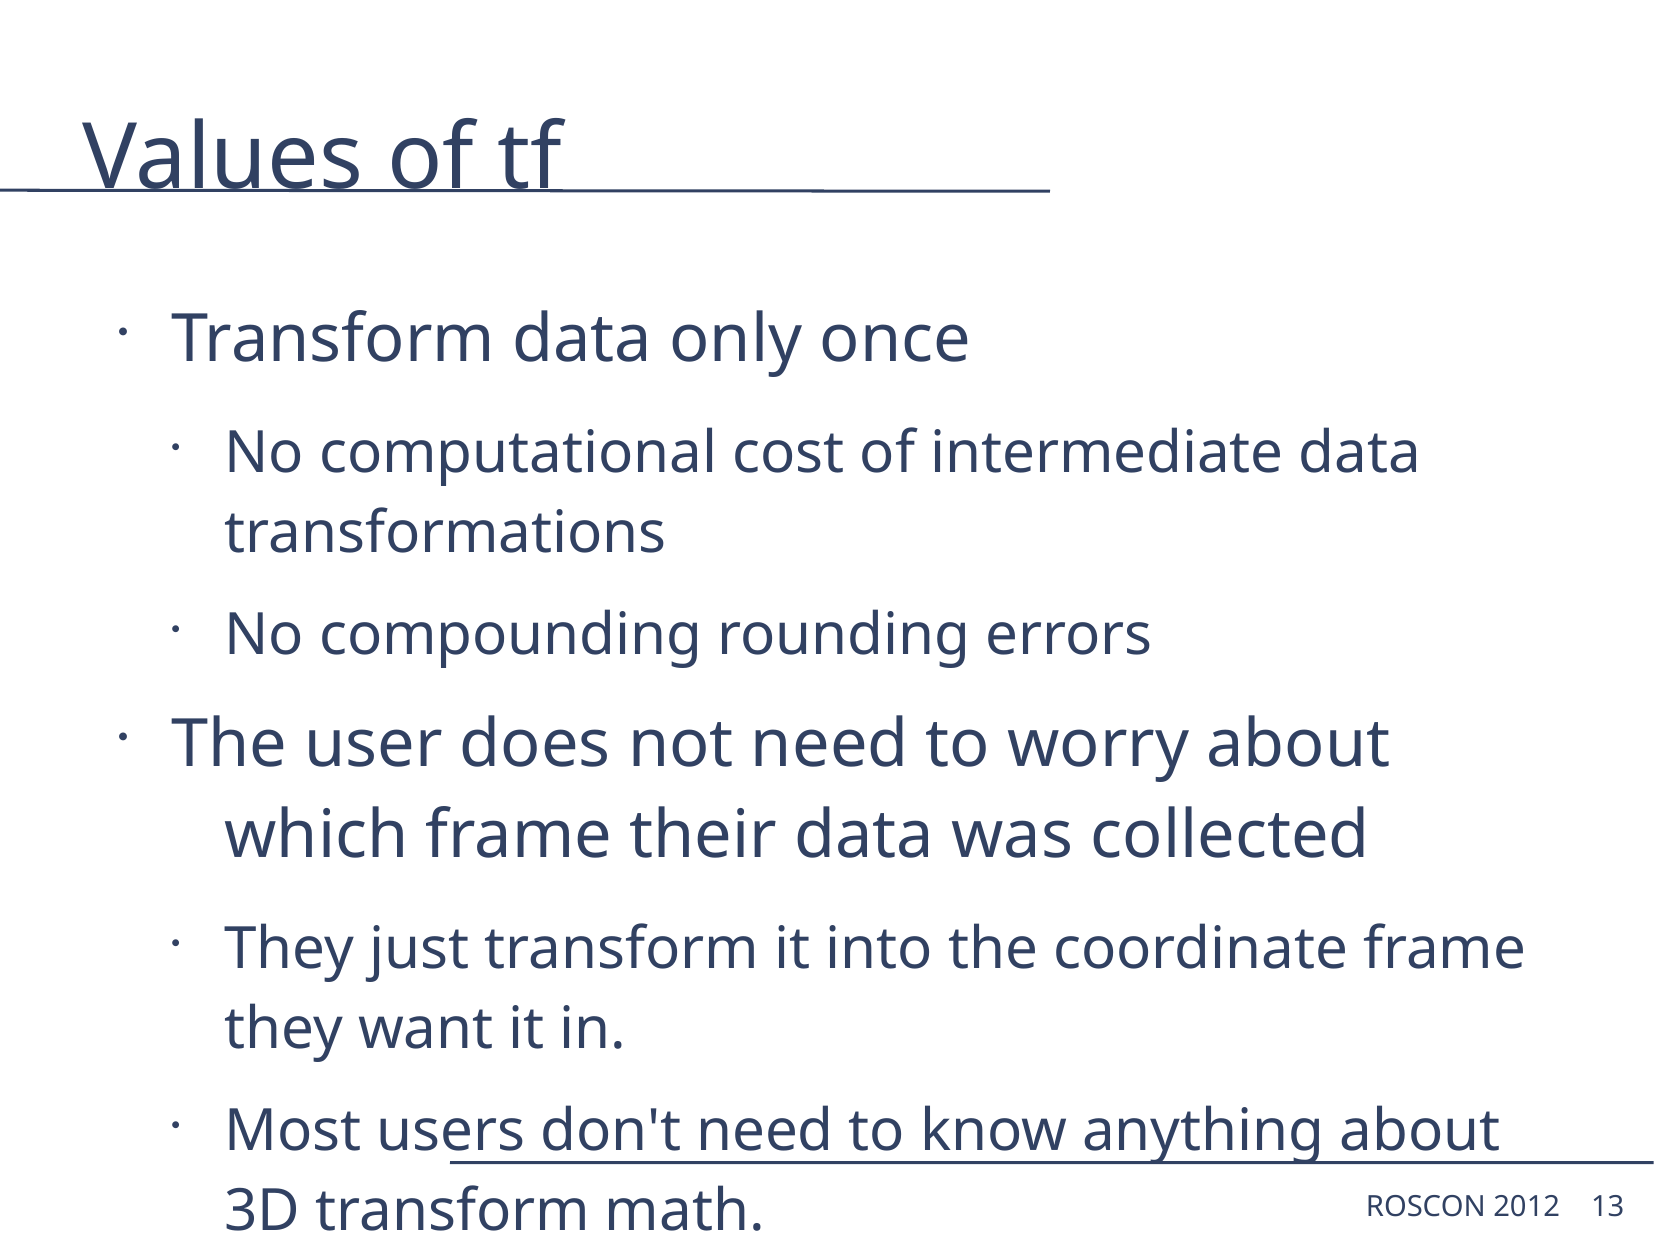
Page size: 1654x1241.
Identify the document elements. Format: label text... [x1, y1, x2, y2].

list Transform data only once No computational cost of intermediate data transformations No compounding rounding errors The user does not need to worry about which frame their data was collected They just transform it into the coordinate frame they want it in. Most users don't need to know anything about 3D transform math. [82, 290, 1571, 1109]
title Values of tf [82, 49, 1571, 257]
